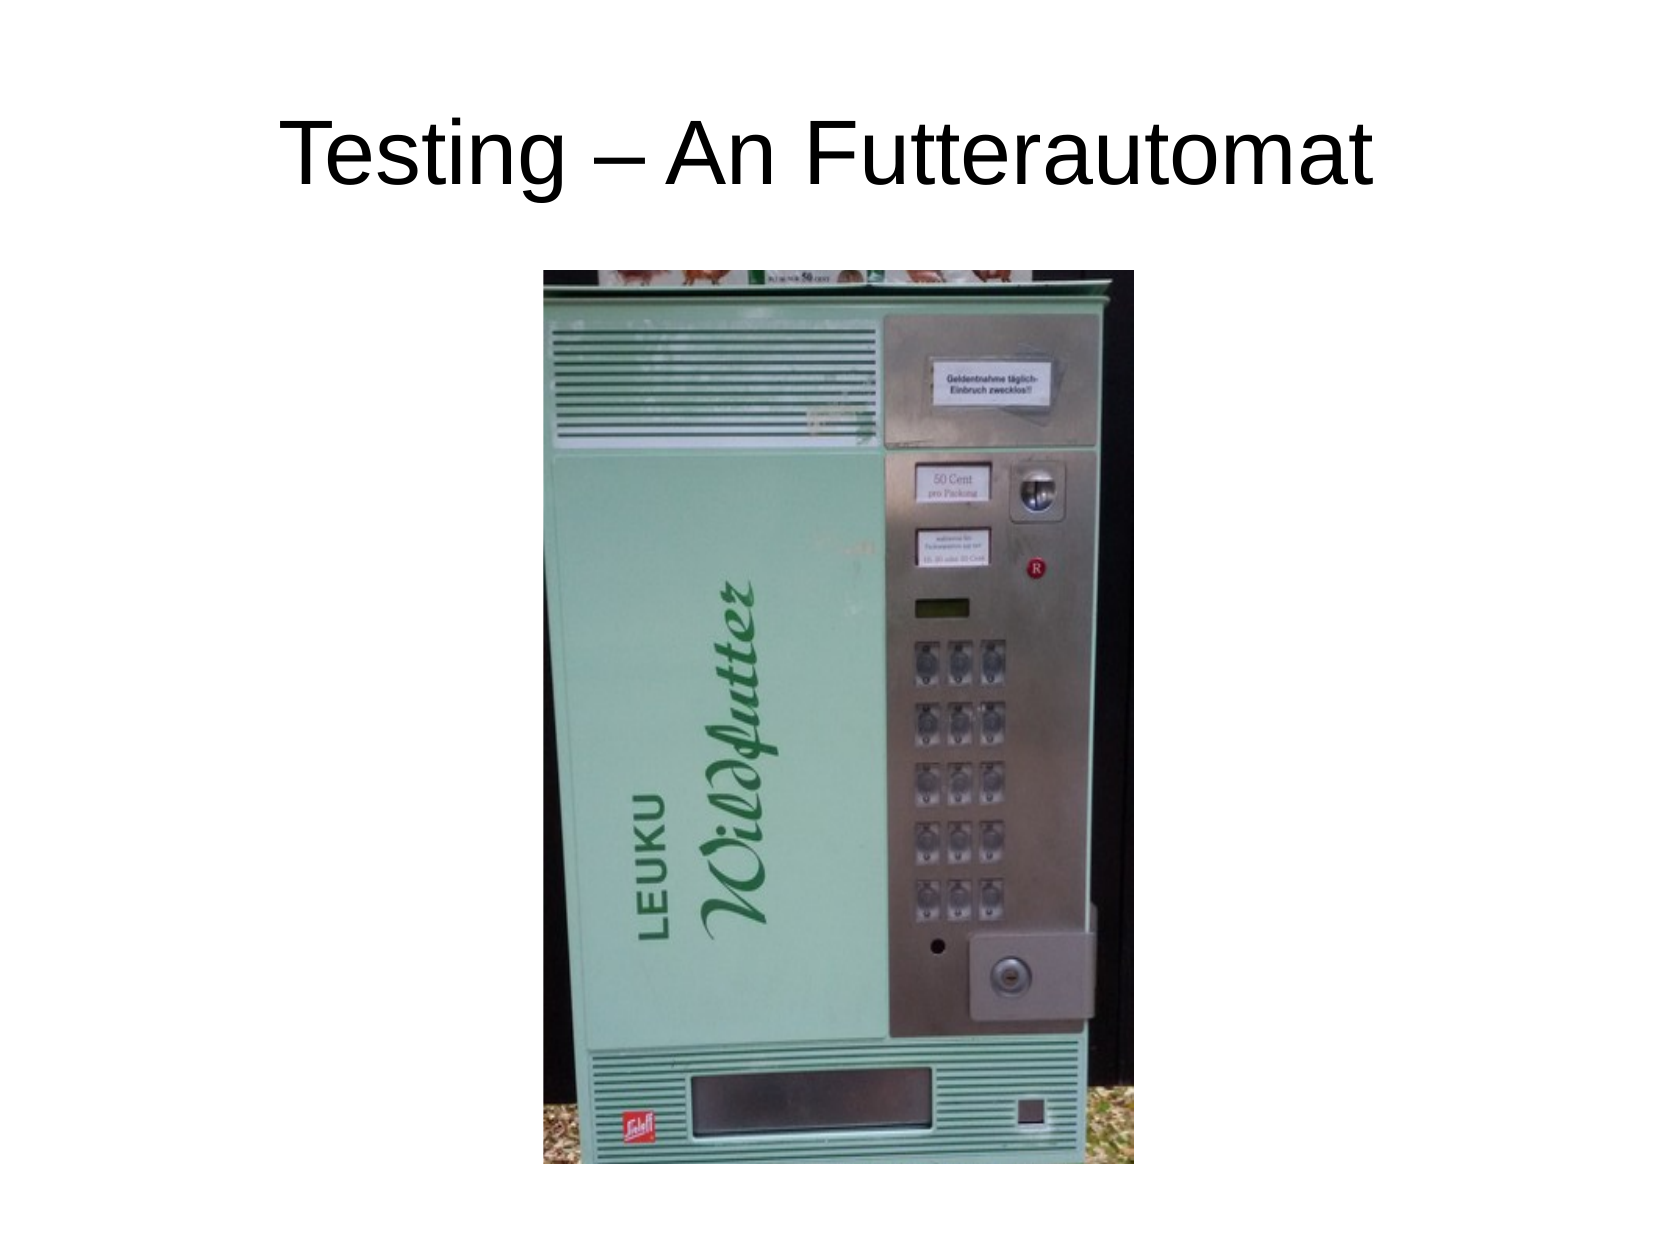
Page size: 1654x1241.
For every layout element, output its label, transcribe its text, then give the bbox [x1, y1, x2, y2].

title Testing – An Futterautomat [82, 49, 1571, 257]
picture [543, 270, 1134, 1164]
